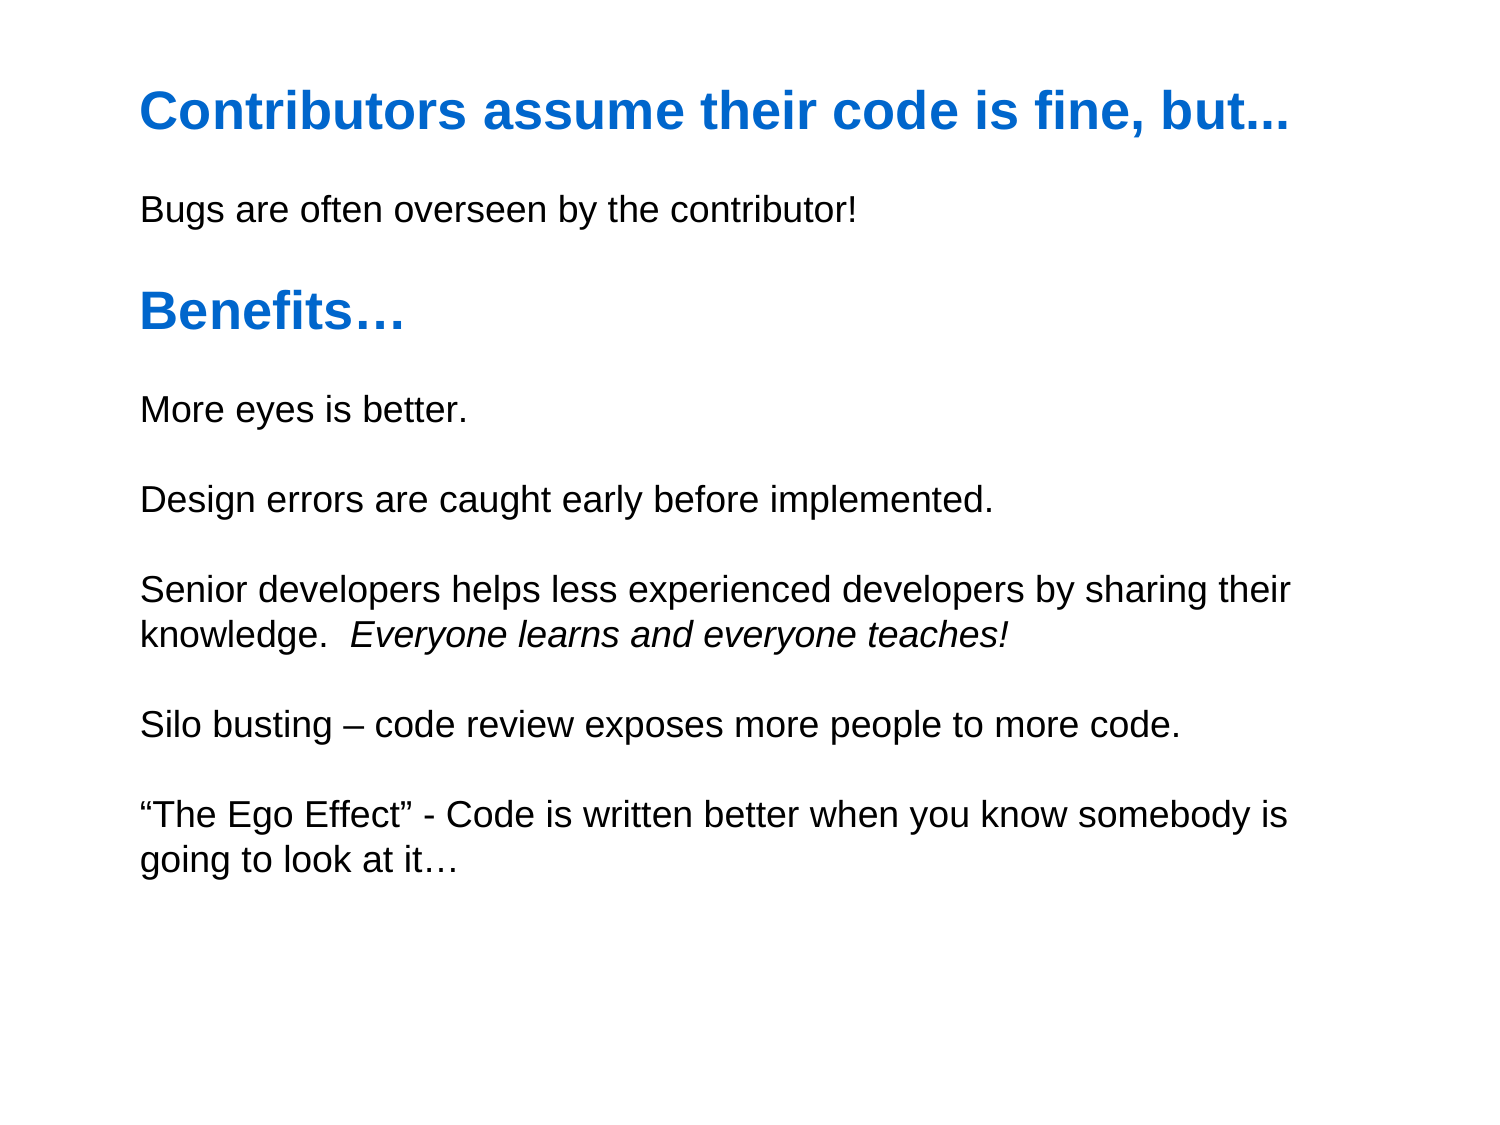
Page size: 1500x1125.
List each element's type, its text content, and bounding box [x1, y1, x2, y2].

title Contributors assume their code is fine, but... Bugs are often overseen by the contributor! Benefits… More eyes is better. Design errors are caught early before implemented. Senior developers helps less experienced developers by sharing their knowledge. Everyone learns and everyone teaches! Silo busting – code review exposes more people to more code. “The Ego Effect” - Code is written better when you know somebody is going to look at it… [125, 67, 1388, 888]
